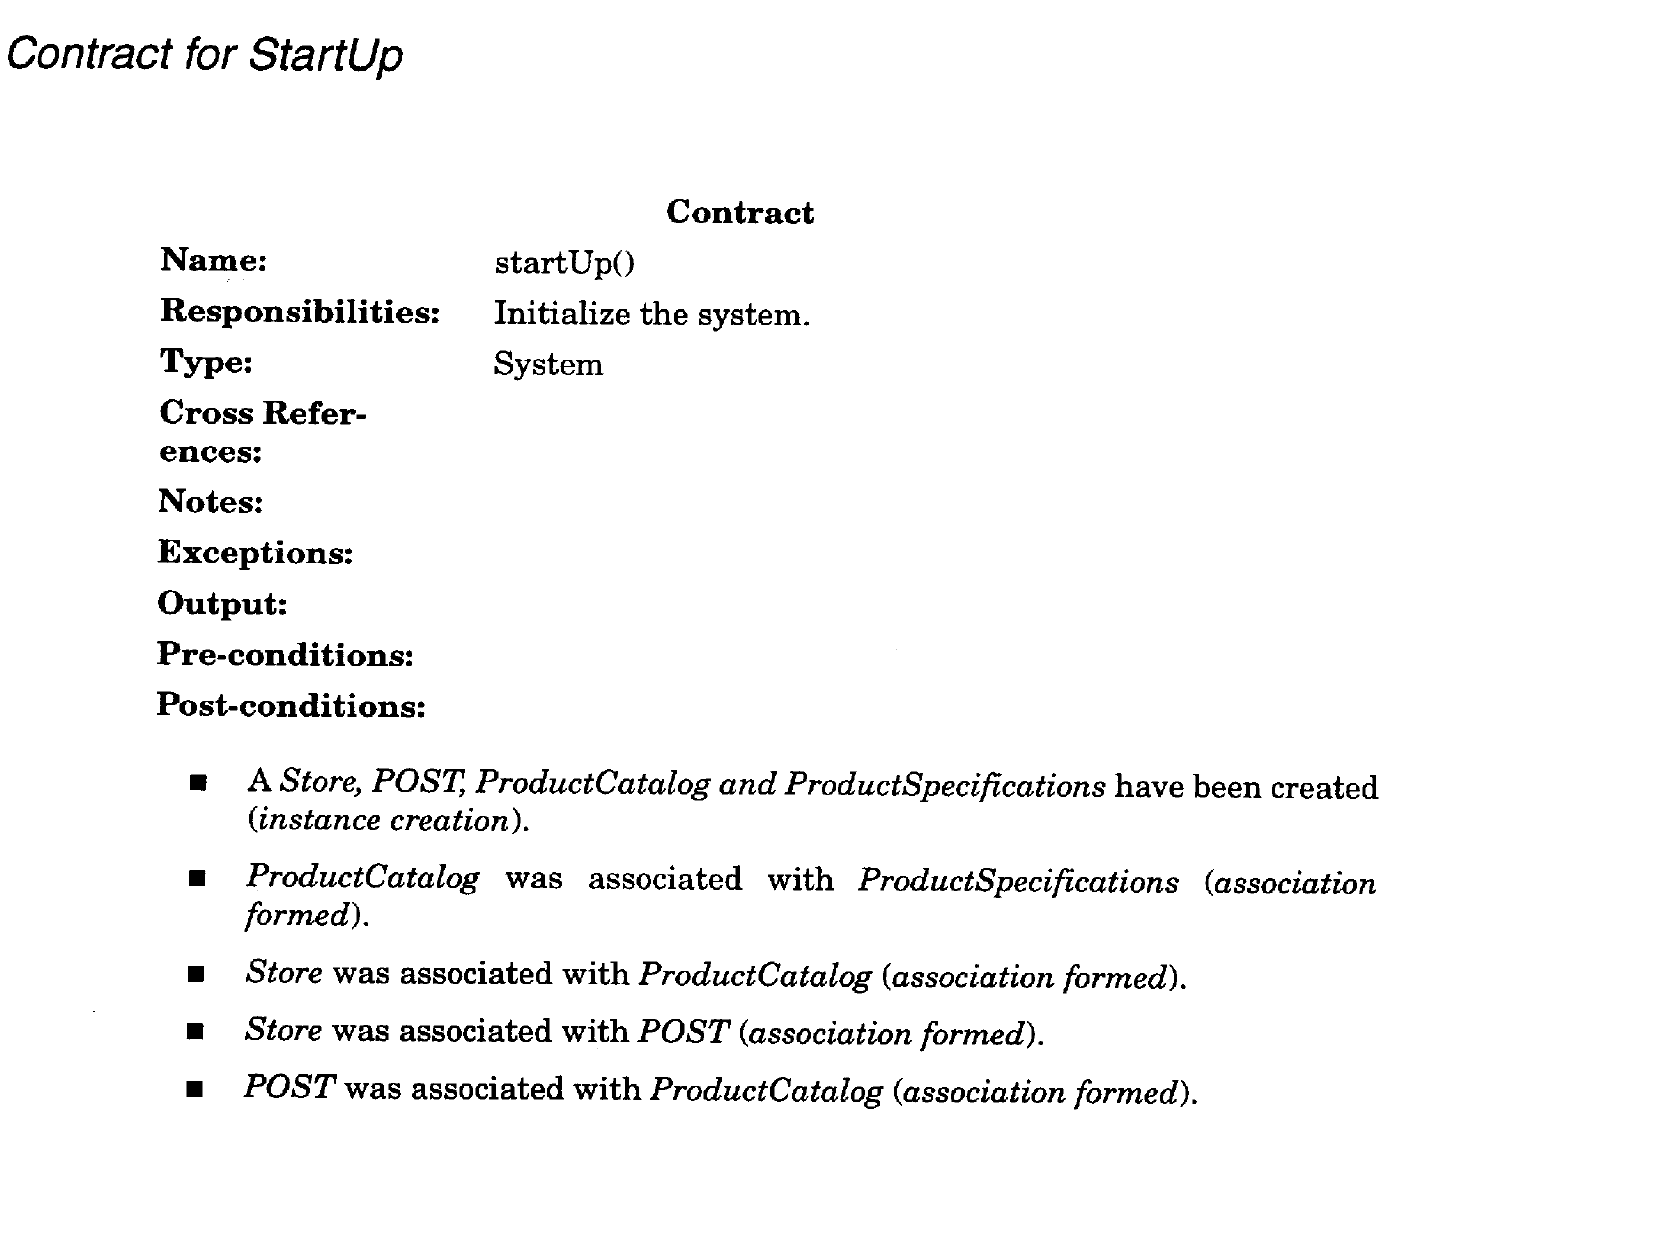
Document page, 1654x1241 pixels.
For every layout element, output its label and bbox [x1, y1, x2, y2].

picture [0, 26, 1459, 1180]
